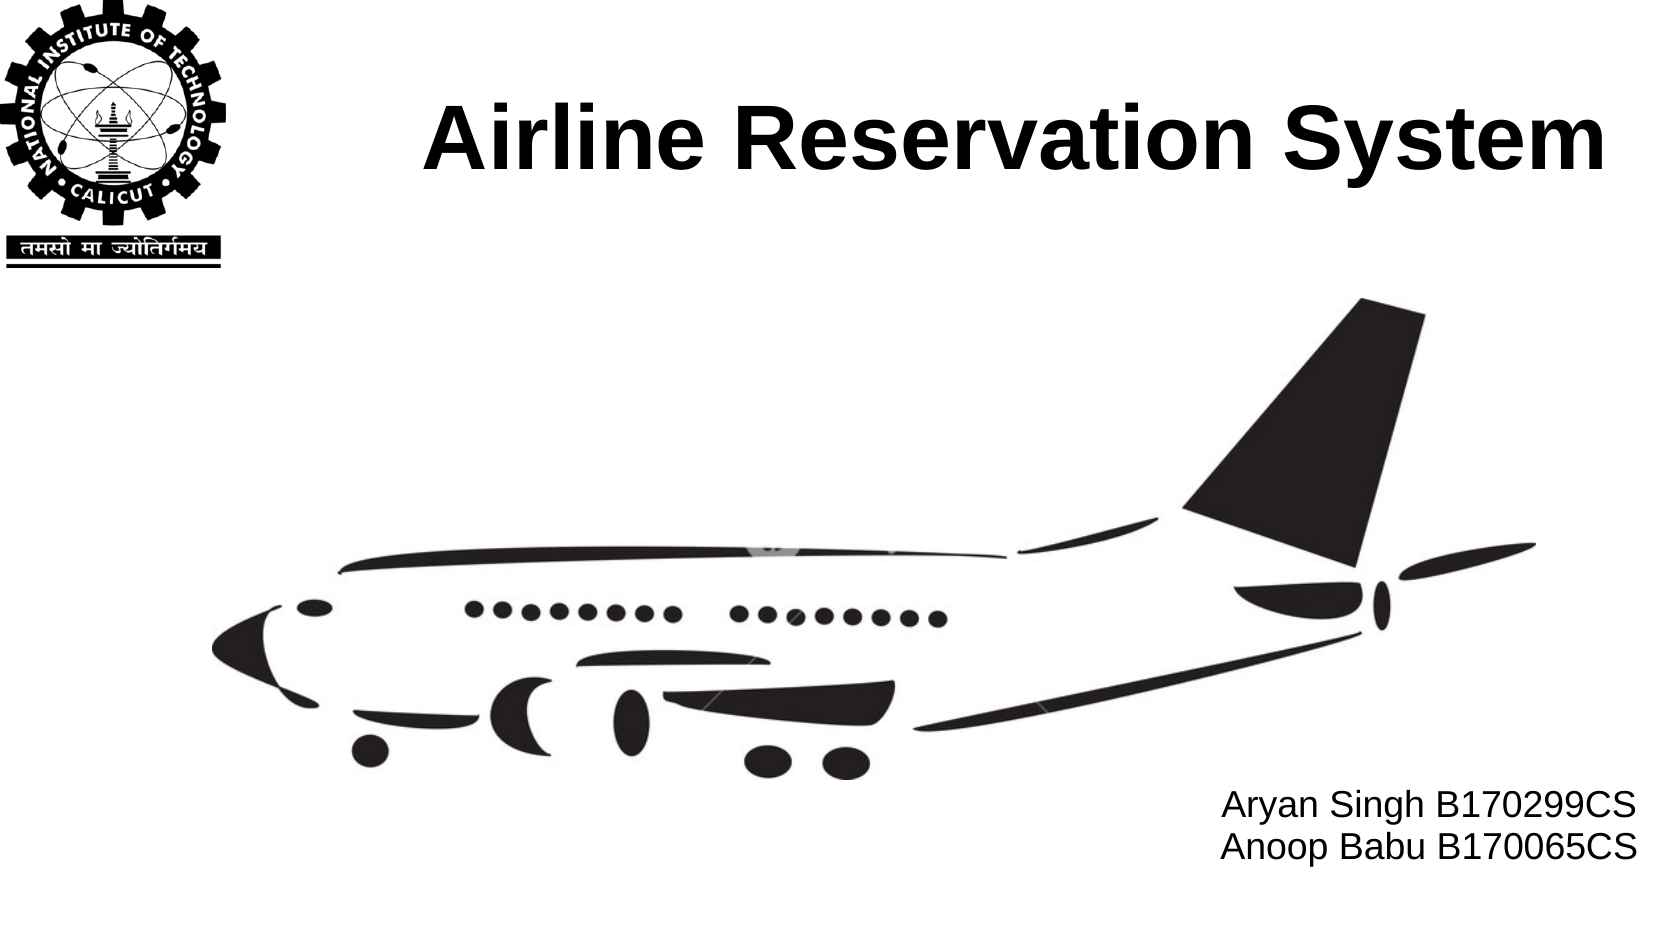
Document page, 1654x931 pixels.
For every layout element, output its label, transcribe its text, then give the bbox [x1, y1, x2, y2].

picture [212, 298, 1536, 780]
subtitle Aryan Singh B170299CS Anoop Babu B170065CS [992, 721, 1654, 931]
picture [0, 0, 226, 268]
title Airline Reservation System [271, 0, 1654, 189]
